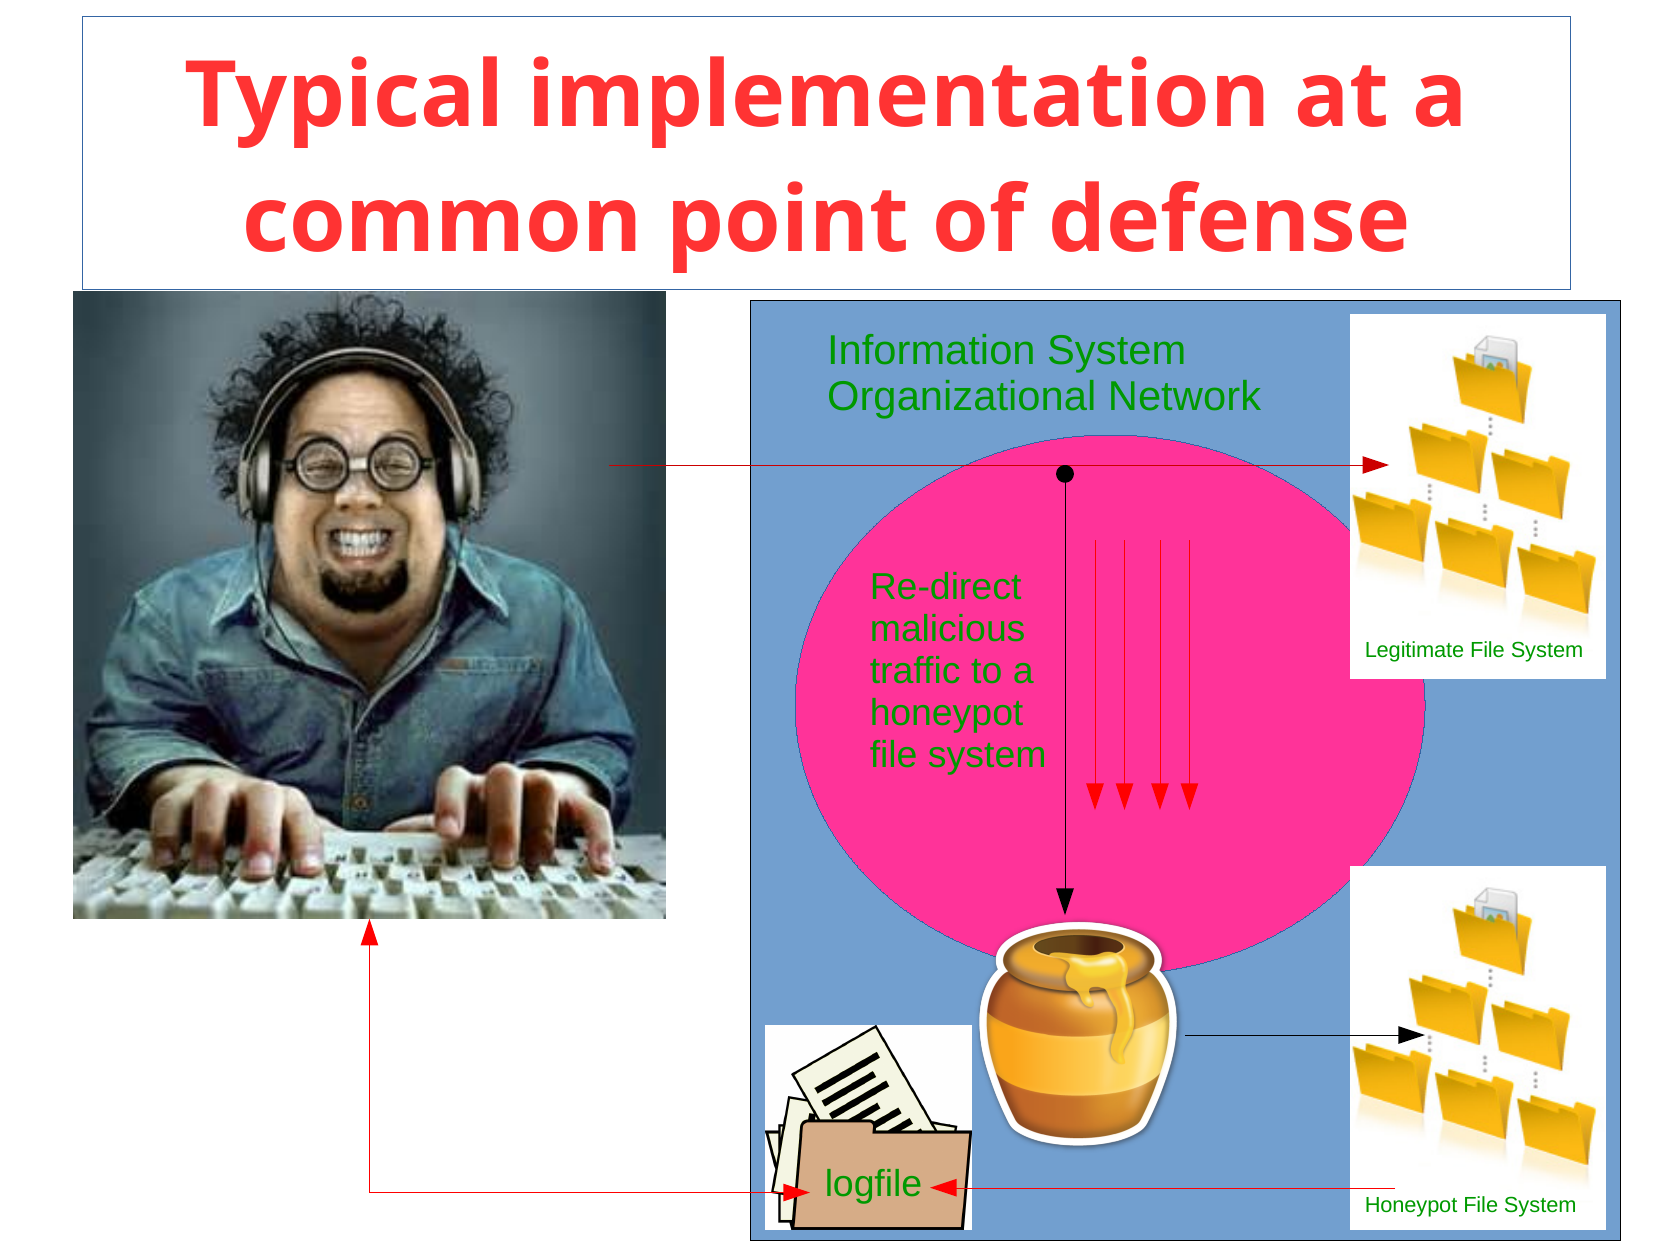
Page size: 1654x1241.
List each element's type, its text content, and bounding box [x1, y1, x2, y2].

picture [765, 914, 1186, 1192]
text_box Re-direct malicious traffic to a honeypot file system [855, 557, 1063, 783]
picture [1350, 673, 1606, 679]
text_box logfile [810, 1155, 961, 1231]
text_box Honeypot File System [1350, 1185, 1606, 1228]
text_box Legitimate File System [1350, 630, 1606, 673]
text_box [750, 466, 1065, 1192]
picture [73, 291, 666, 919]
picture [1350, 866, 1606, 1185]
picture [961, 1189, 972, 1231]
text_box [972, 1036, 1350, 1188]
title Typical implementation at a common point of defense [82, 16, 1571, 290]
picture [1350, 314, 1606, 630]
picture [765, 1193, 810, 1231]
text_box [750, 300, 1621, 1241]
text_box Information System Organizational Network [812, 319, 1293, 427]
